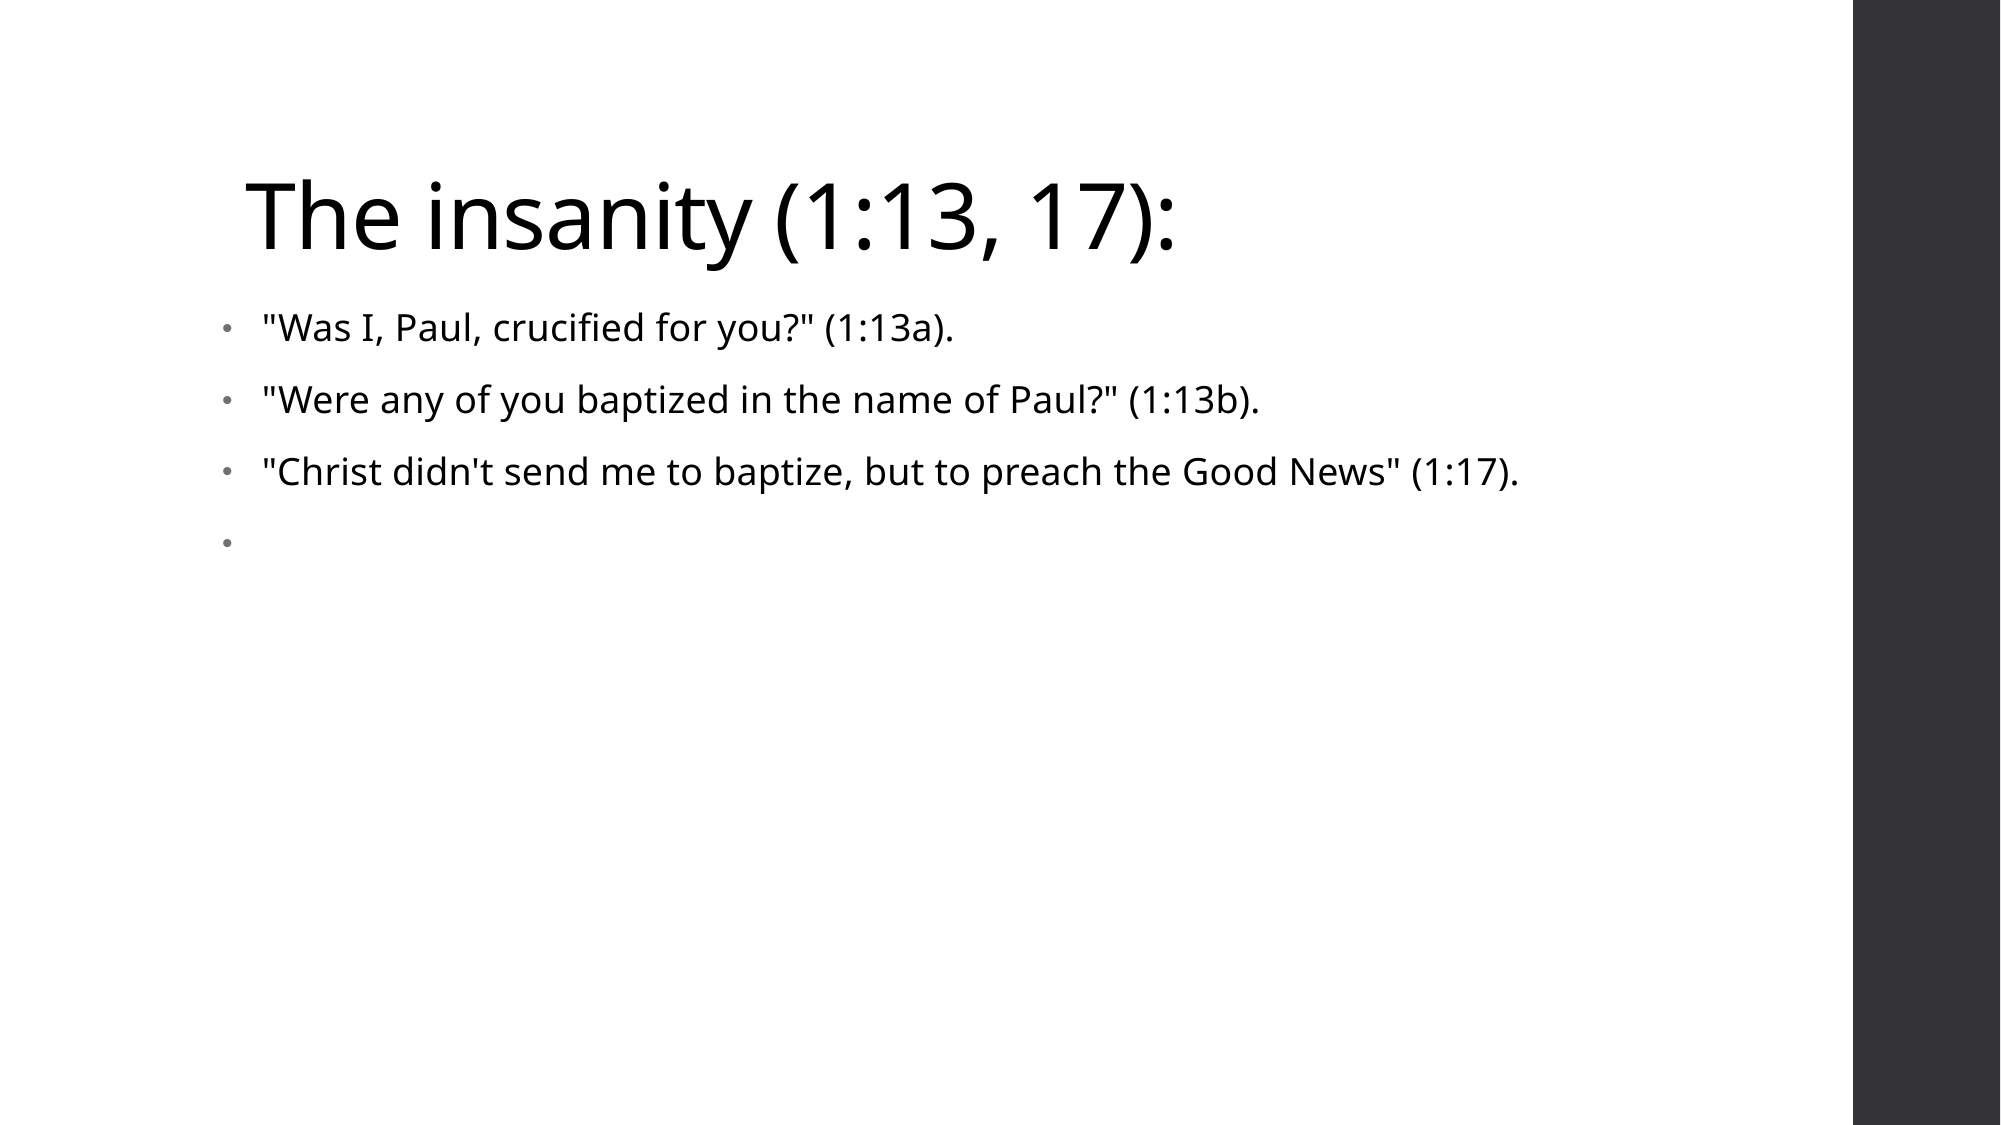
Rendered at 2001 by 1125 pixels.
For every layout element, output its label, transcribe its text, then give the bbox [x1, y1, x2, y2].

title The insanity (1:13, 17): [206, 60, 1797, 278]
list "Was I, Paul, crucified for you?" (1:13a). "Were any of you baptized in the name of Paul?" (1:13b). "Christ didn't send me to baptize, but to preach the Good News" (1:17). [206, 299, 1617, 1014]
